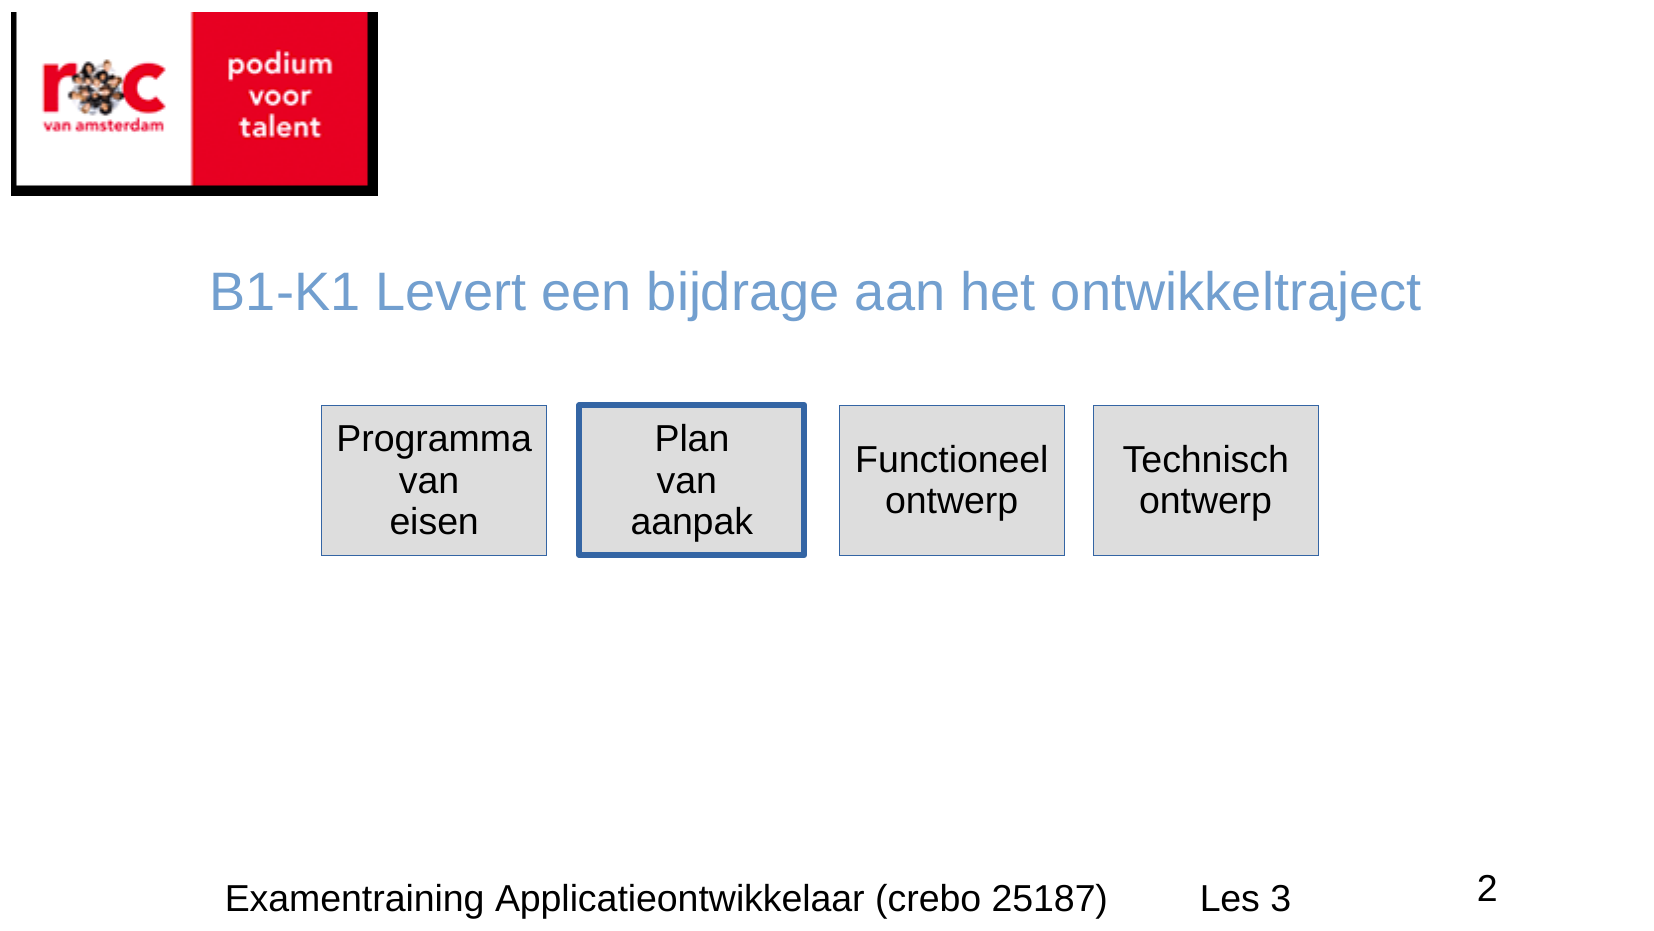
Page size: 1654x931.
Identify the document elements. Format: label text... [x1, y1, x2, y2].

text_box <number> [1462, 860, 1654, 931]
text_box Examentraining Applicatieontwikkelaar (crebo 25187) [210, 870, 1171, 927]
text_box Functioneel ontwerp [839, 405, 1065, 556]
text_box Technisch ontwerp [1093, 405, 1319, 556]
text_box Programma van eisen [321, 405, 547, 556]
picture [11, 12, 378, 196]
text_box Les 3 [1185, 870, 1336, 927]
text_box Plan van aanpak [579, 405, 805, 556]
text_box B1-K1 Levert een bijdrage aan het ontwikkeltraject [195, 254, 1471, 391]
